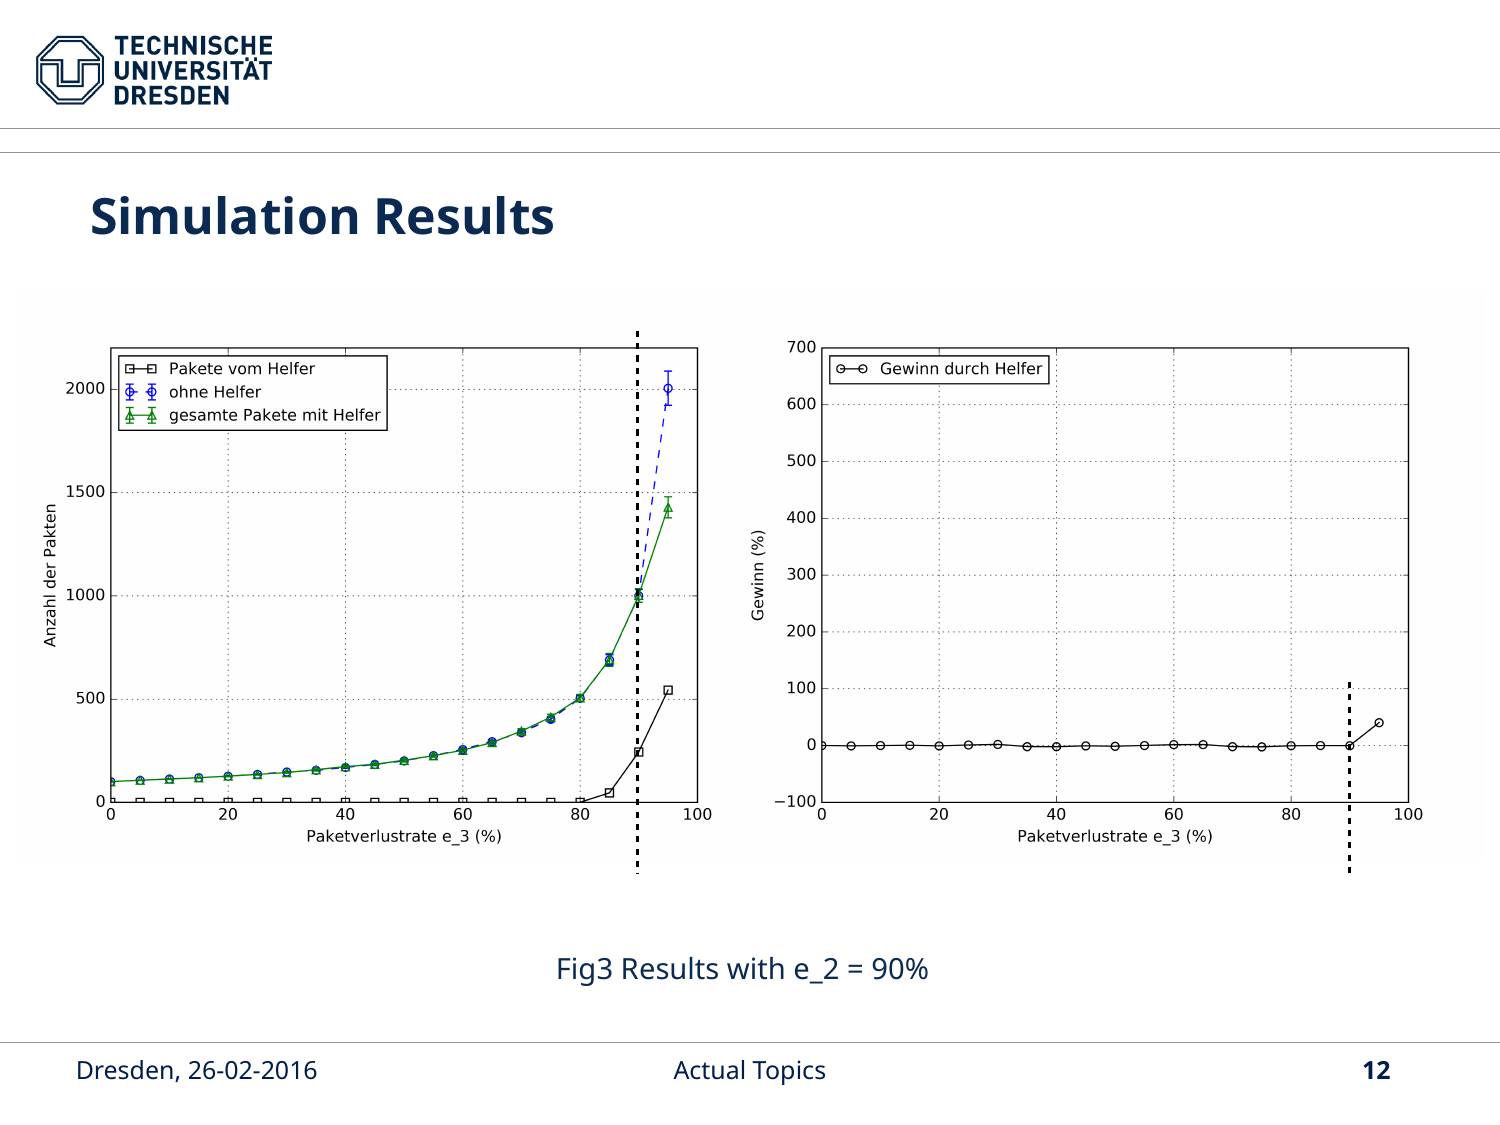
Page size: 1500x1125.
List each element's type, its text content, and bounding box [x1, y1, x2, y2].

picture [35, 35, 272, 105]
title Fig3 Results with e_2 = 90% [90, 936, 1410, 999]
picture [16, 291, 1484, 859]
title Simulation Results [90, 182, 1409, 246]
